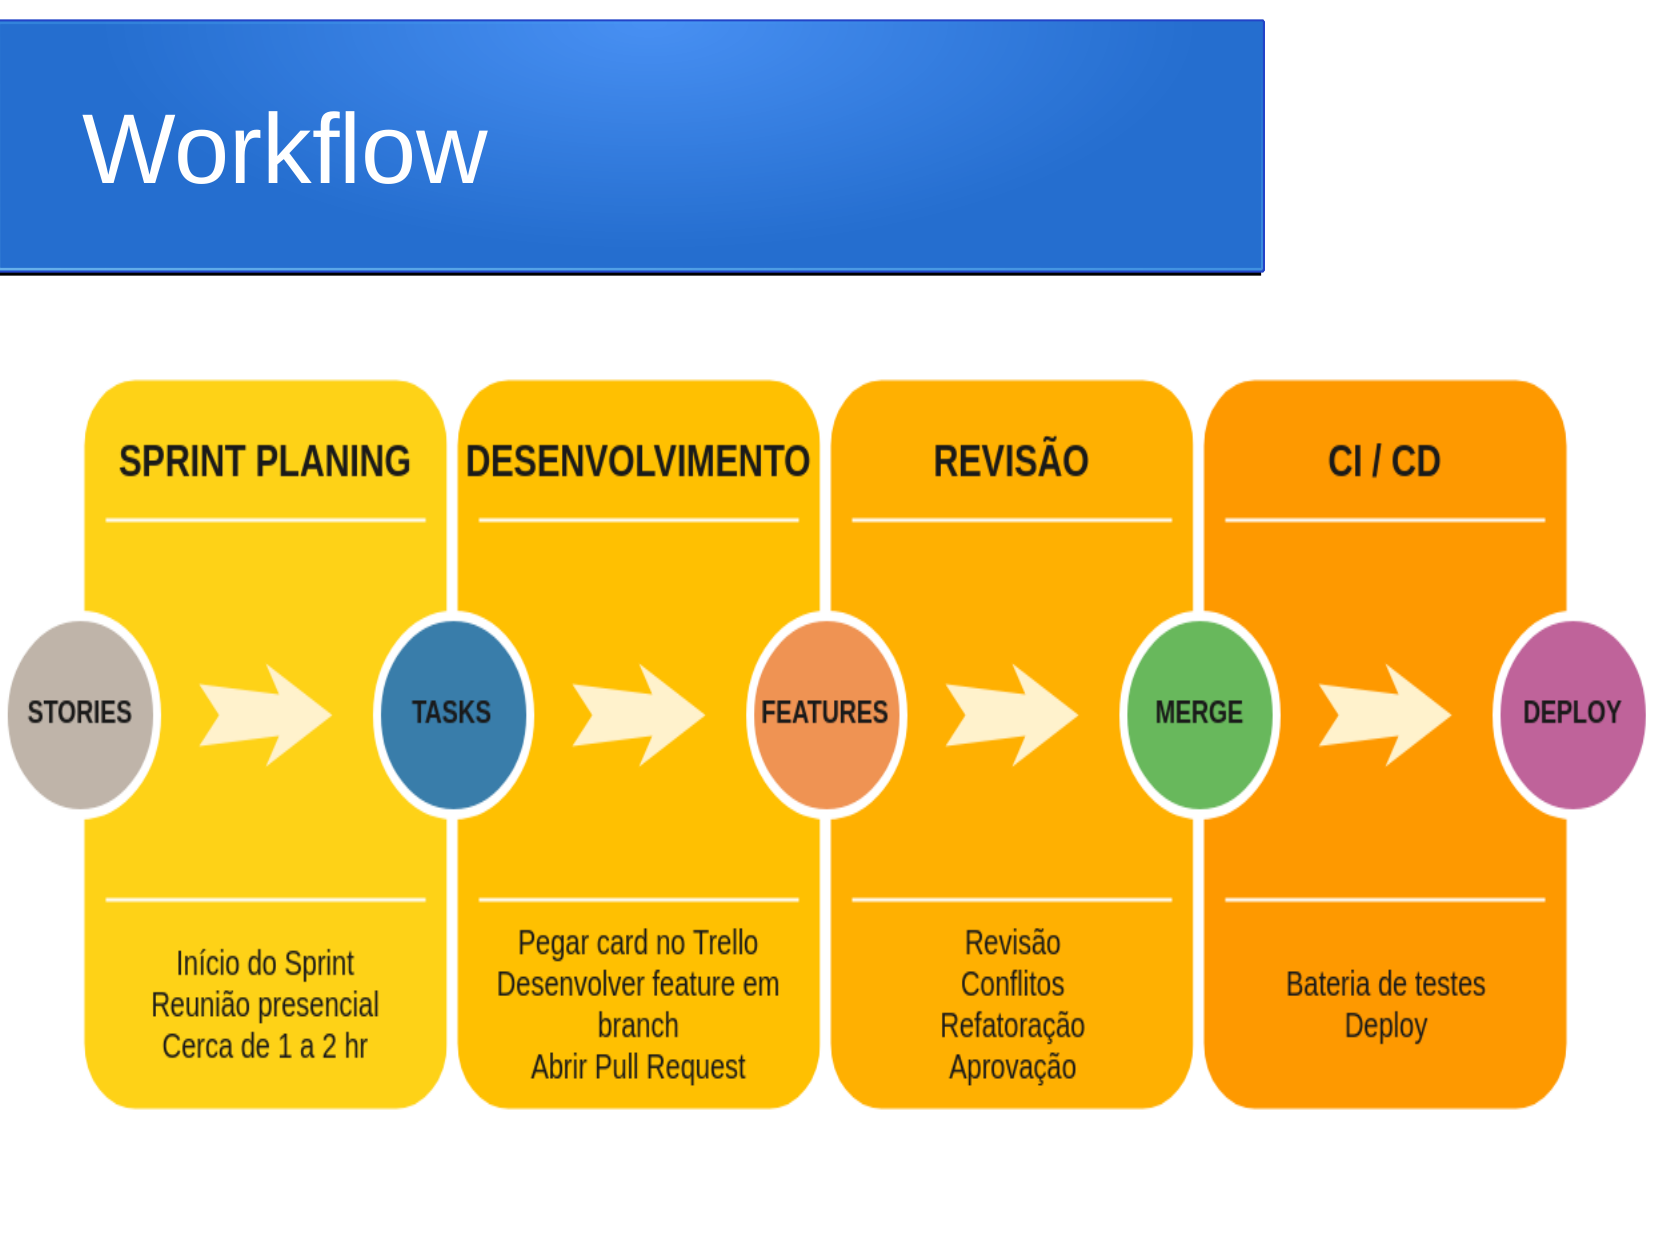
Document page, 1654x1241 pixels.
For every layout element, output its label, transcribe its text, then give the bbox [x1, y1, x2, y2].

picture [0, 366, 1654, 1123]
title Workflow [82, 47, 1235, 252]
